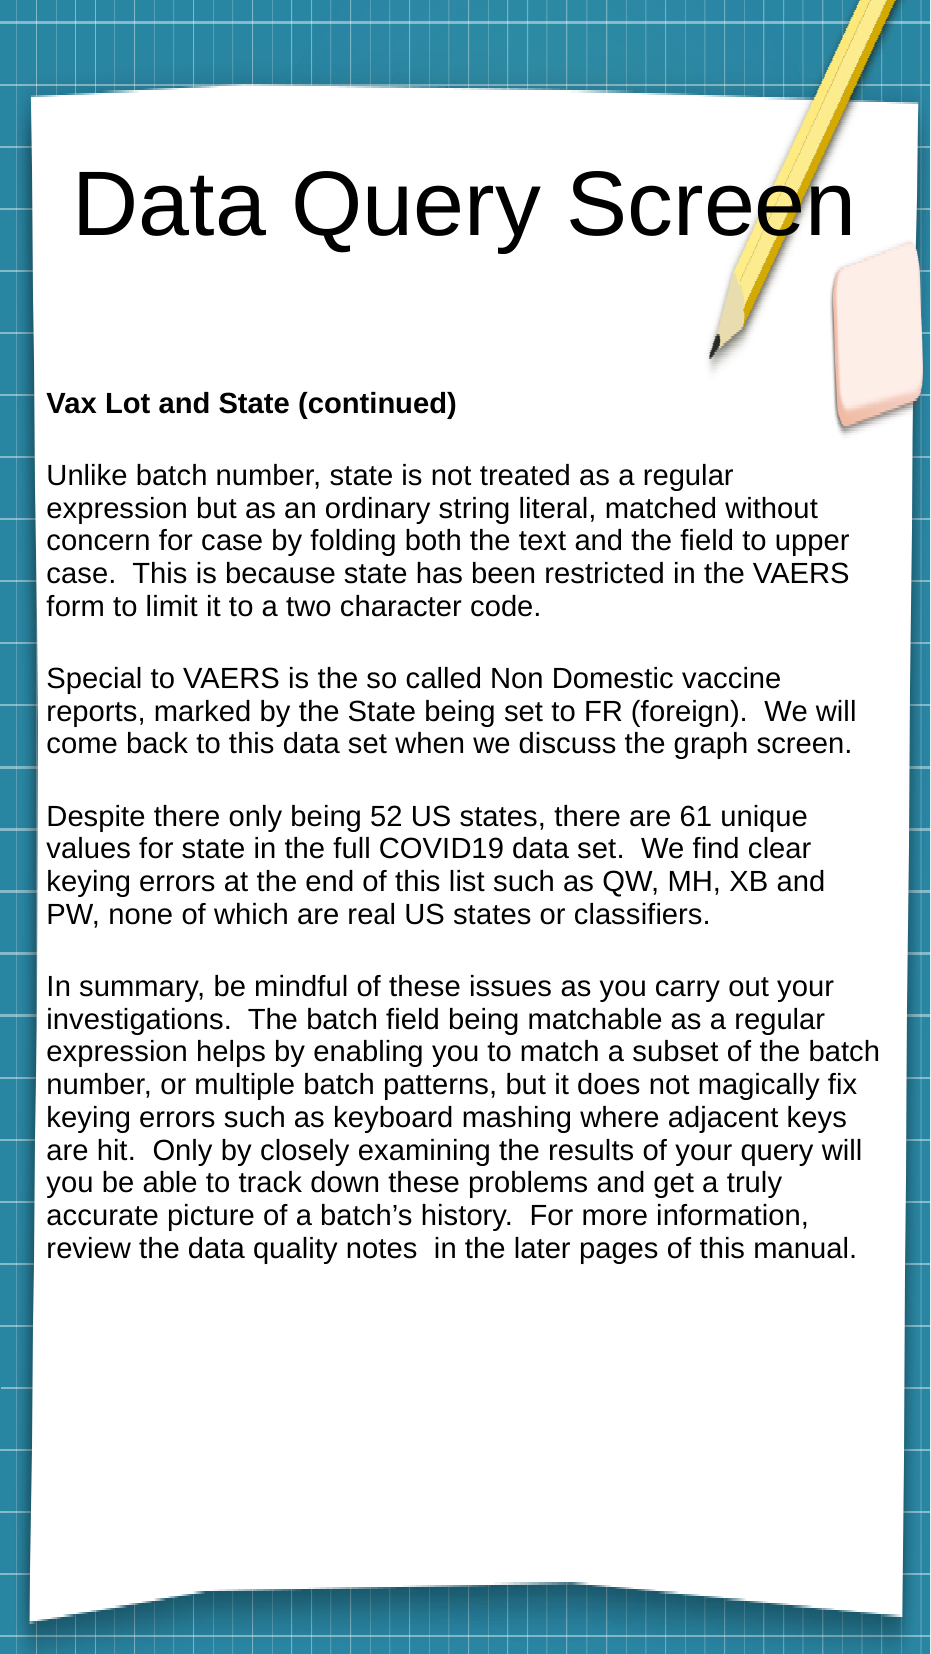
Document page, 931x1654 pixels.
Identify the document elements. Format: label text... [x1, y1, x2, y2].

picture [0, 0, 931, 1654]
title Data Query Screen [46, 65, 884, 342]
list Vax Lot and State (continued) Unlike batch number, state is not treated as a regular expression but as an ordinary string literal, matched without concern for case by folding both the text and the field to upper case. This is because state has been restricted in the VAERS form to limit it to a two character code. Special to VAERS is the so called Non Domestic vaccine reports, marked by the State being set to FR (foreign). We will come back to this data set when we discuss the graph screen. Despite there only being 52 US states, there are 61 unique values for state in the full COVID19 data set. We find clear keying errors at the end of this list such as QW, MH, XB and PW, none of which are real US states or classifiers. In summary, be mindful of these issues as you carry out your investigations. The batch field being matchable as a regular expression helps by enabling you to match a subset of the batch number, or multiple batch patterns, but it does not magically fix keying errors such as keyboard mashing where adjacent keys are hit. Only by closely examining the results of your query will you be able to track down these problems and get a truly accurate picture of a batch’s history. For more information, review the data quality notes in the later pages of this manual. [46, 386, 884, 1346]
